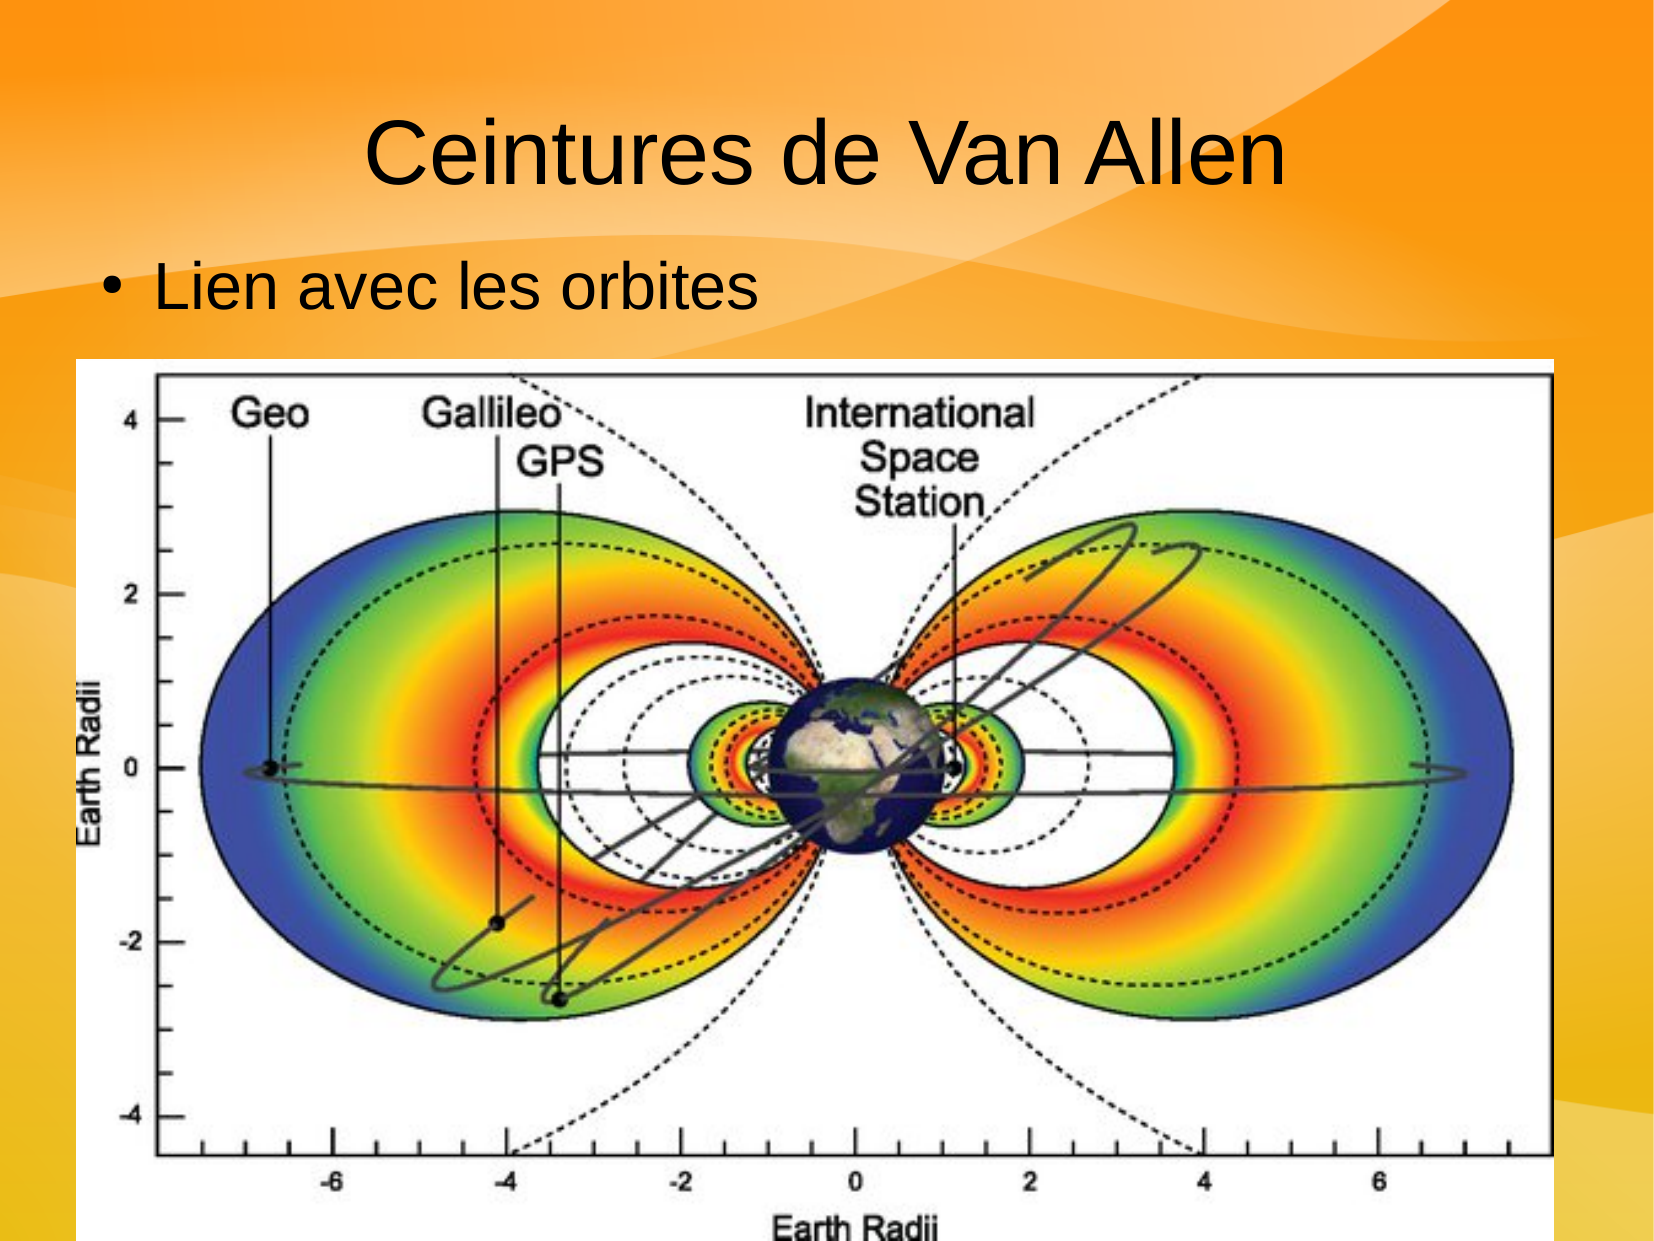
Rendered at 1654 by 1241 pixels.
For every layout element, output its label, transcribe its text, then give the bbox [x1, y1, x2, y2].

title Ceintures de Van Allen [82, 49, 1571, 248]
picture [0, 0, 1654, 1241]
list Lien avec les orbites [82, 248, 1571, 1233]
